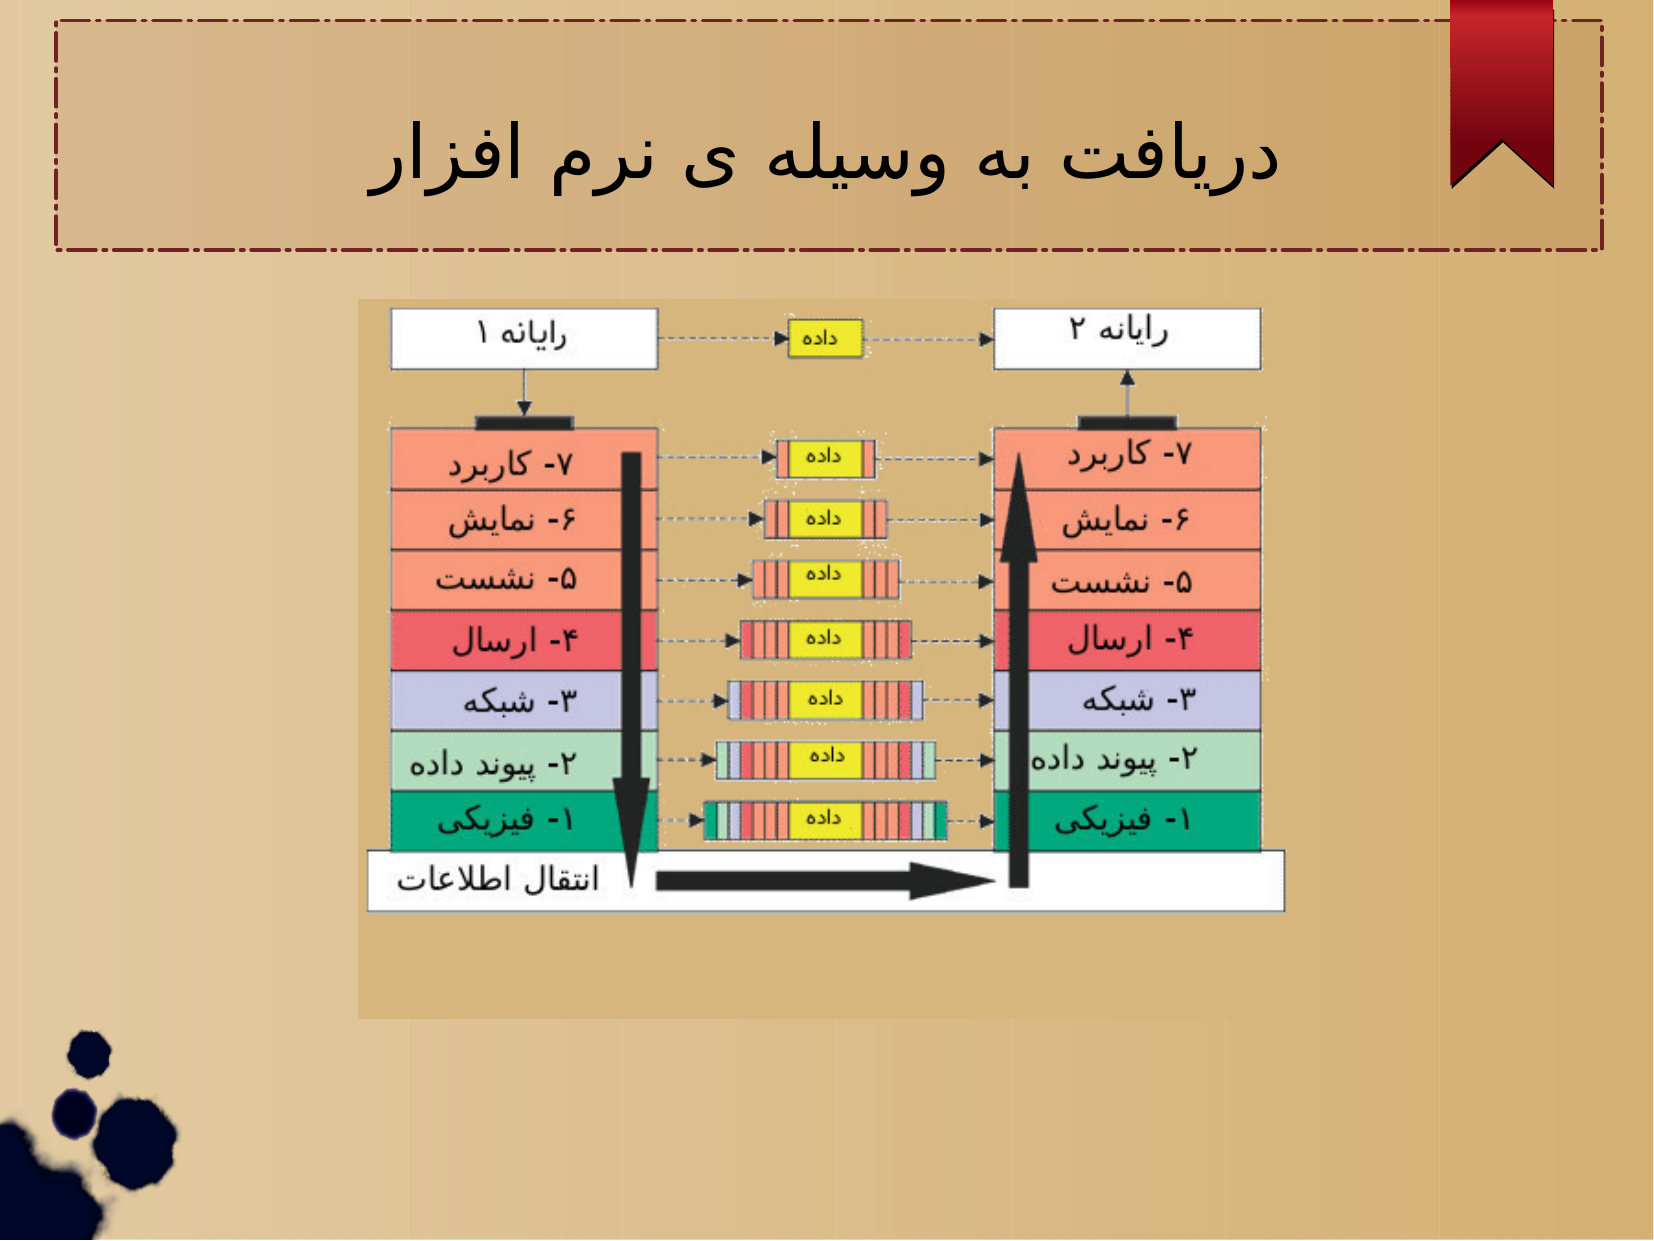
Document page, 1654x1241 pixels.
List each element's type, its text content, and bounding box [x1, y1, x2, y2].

picture [358, 299, 1295, 1019]
title دریافت به وسیله ی نرم افزار [82, 49, 1571, 257]
